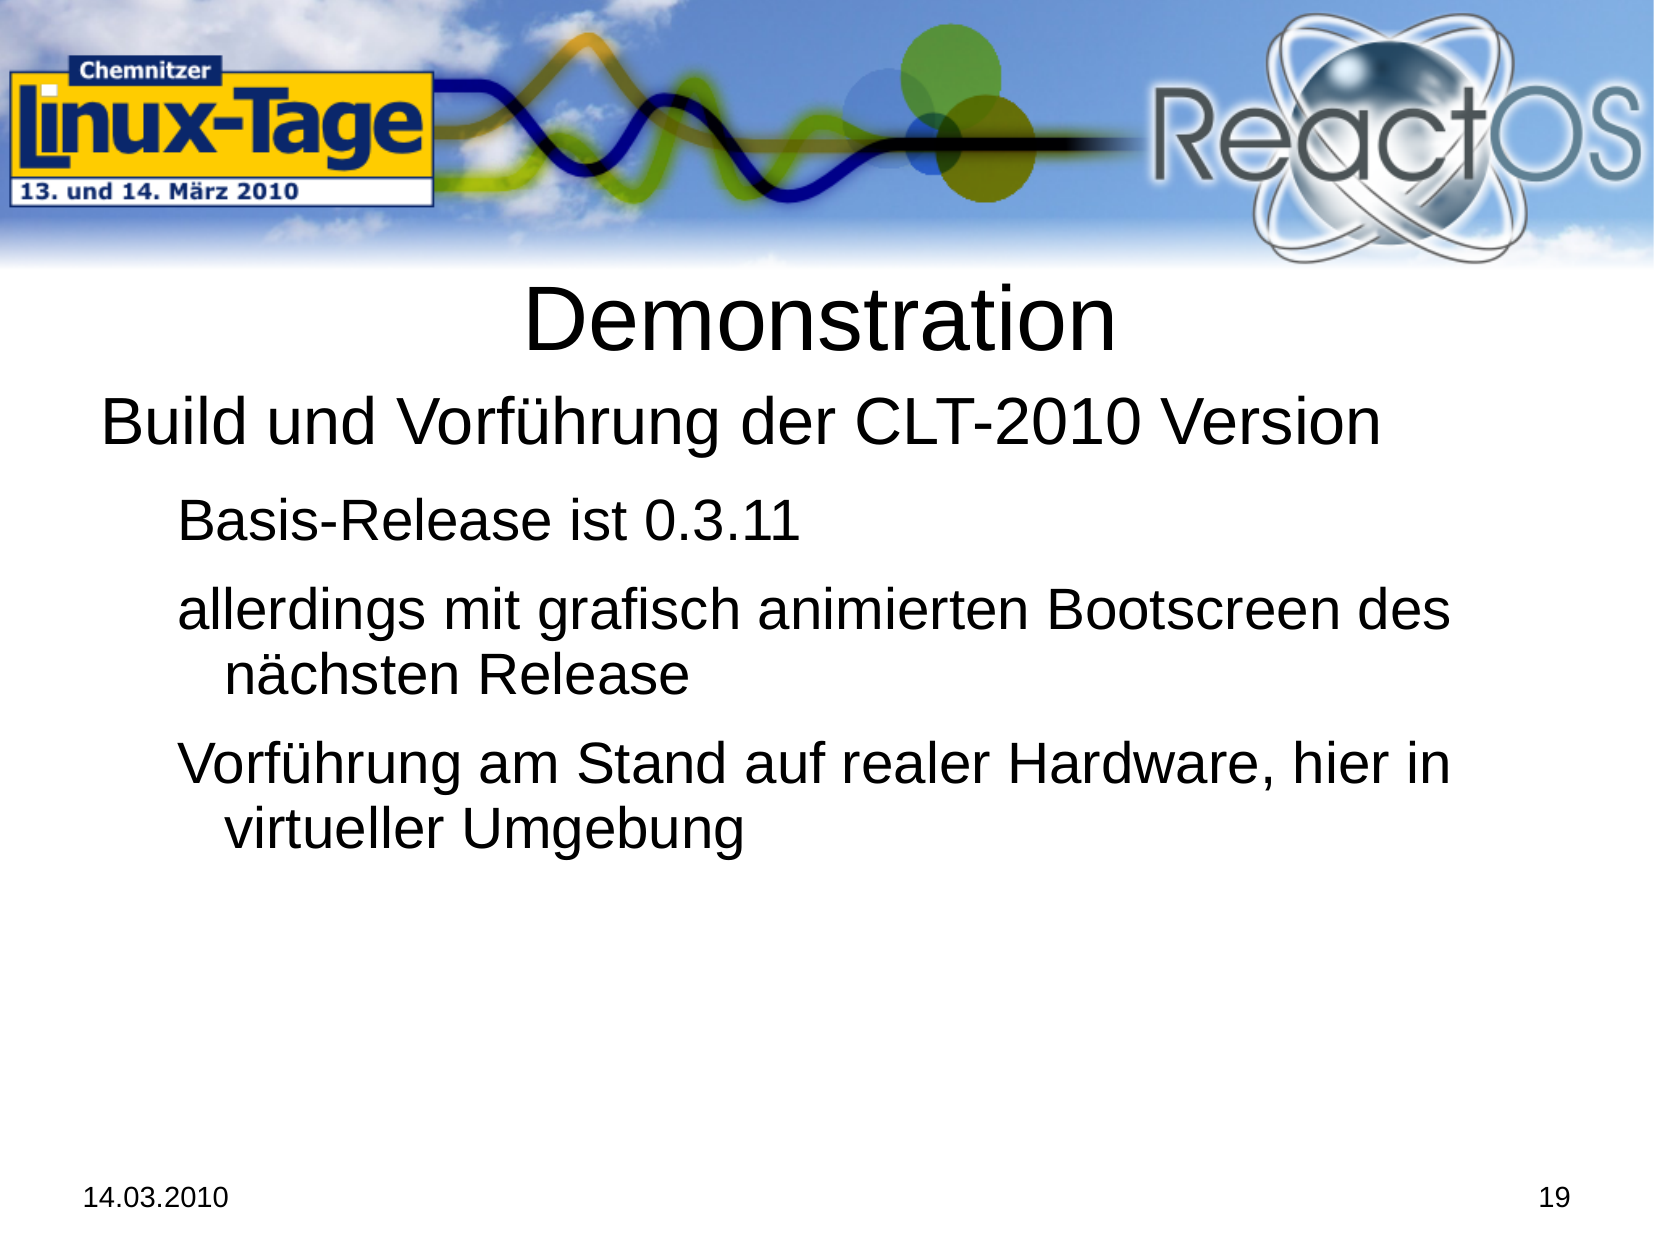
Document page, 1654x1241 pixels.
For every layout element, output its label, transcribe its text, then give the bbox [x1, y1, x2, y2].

title Demonstration [76, 230, 1565, 408]
list Build und Vorführung der CLT-2010 Version Basis-Release ist 0.3.11 allerdings mit grafisch animierten Bootscreen des nächsten Release Vorführung am Stand auf realer Hardware, hier in virtueller Umgebung [82, 383, 1571, 1094]
picture [0, 0, 1654, 1241]
